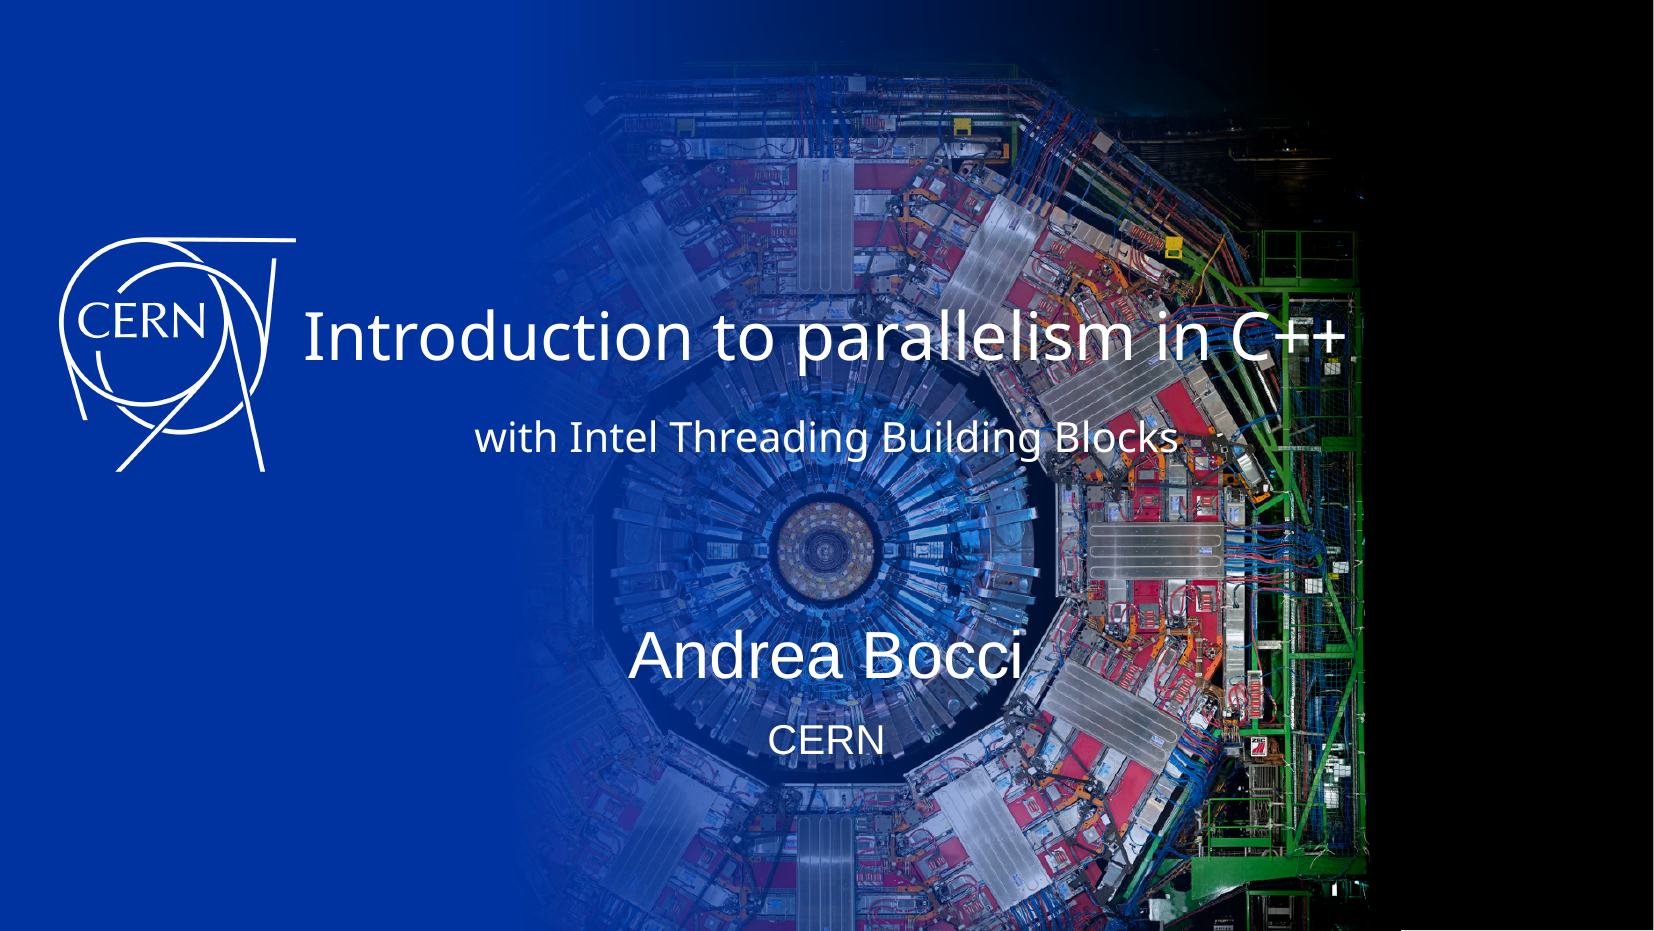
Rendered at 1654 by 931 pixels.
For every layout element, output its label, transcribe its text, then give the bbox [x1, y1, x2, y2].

subtitle Andrea Bocci CERN [295, 570, 1359, 812]
picture [0, 0, 1275, 931]
title Introduction to parallelism in C++ with Intel Threading Building Blocks [295, 236, 1359, 473]
